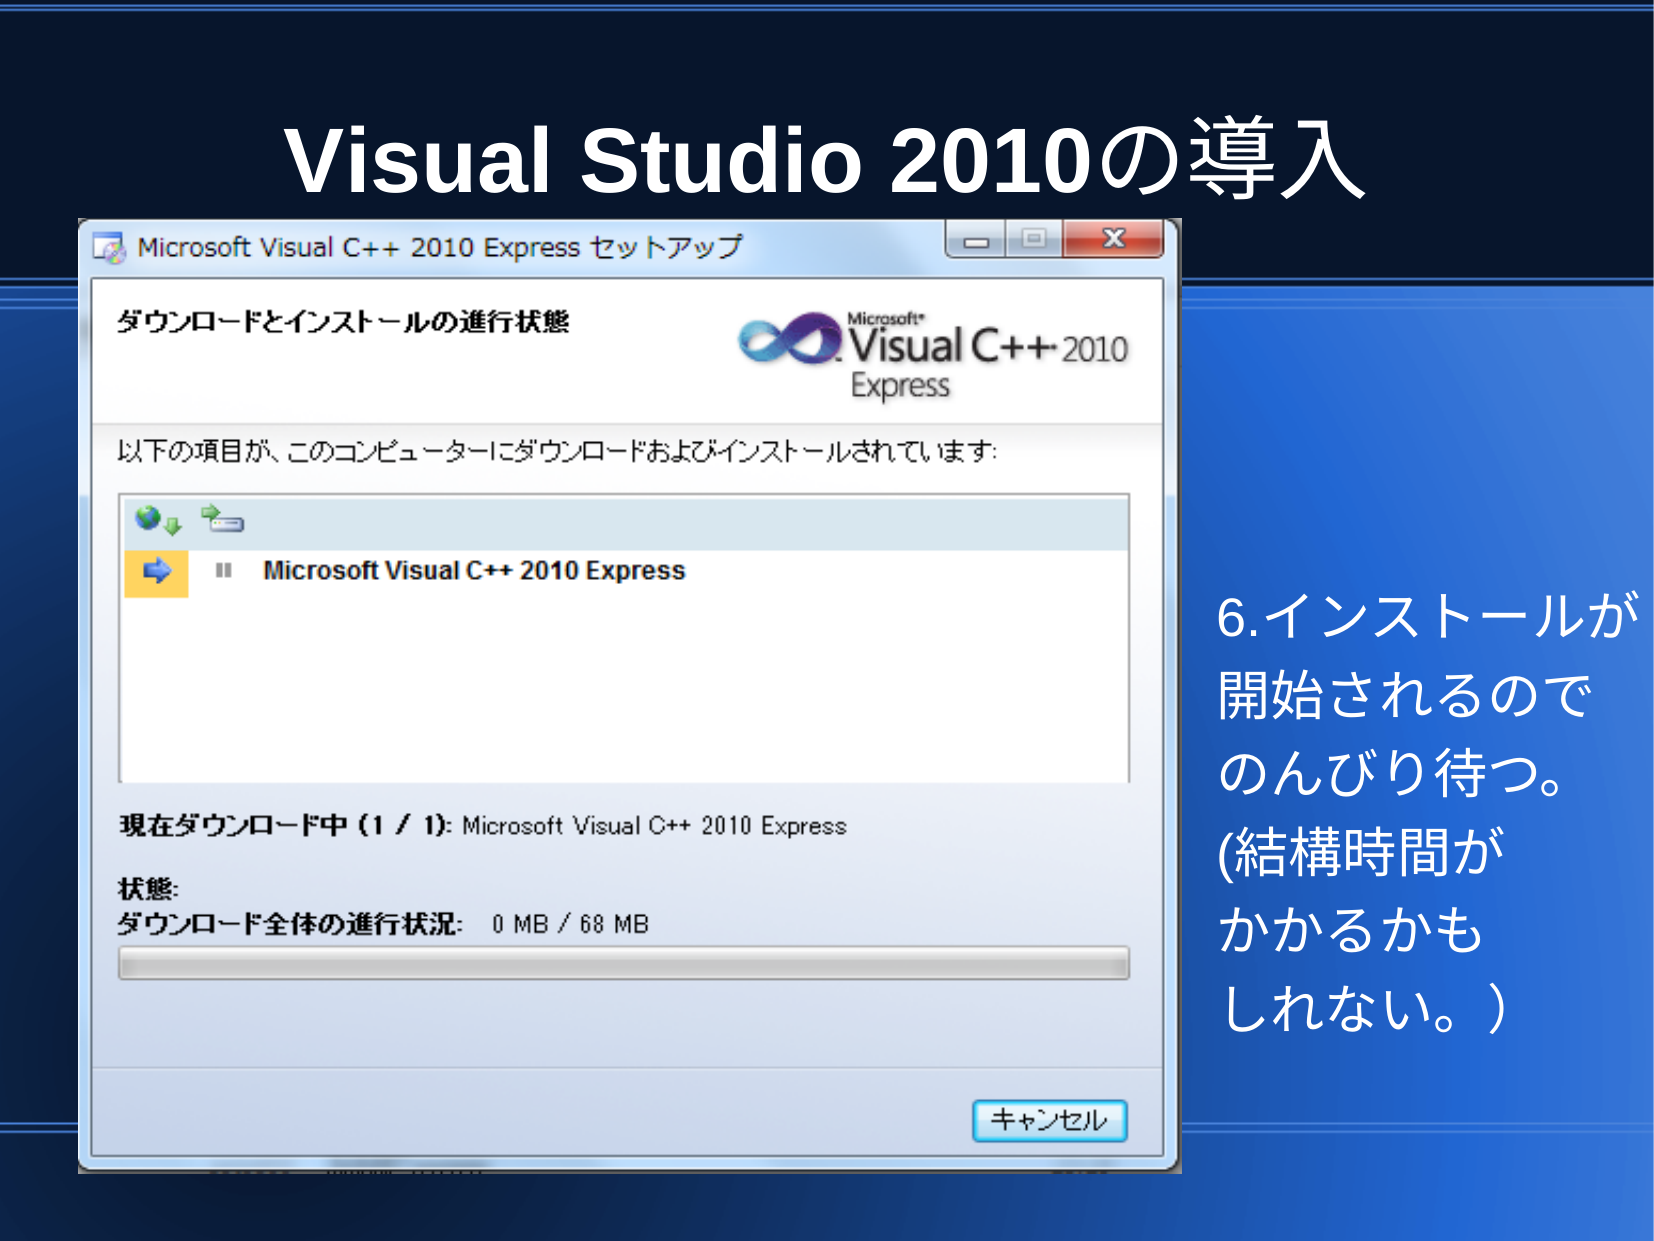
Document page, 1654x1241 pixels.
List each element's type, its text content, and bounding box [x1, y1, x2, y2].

picture [0, 0, 1654, 1241]
title Visual Studio 2010の導入 [82, 49, 1571, 257]
text_box 6.インストールが 開始されるので のんびり待つ。 (結構時間が かかるかも しれない。） [1201, 566, 1607, 907]
